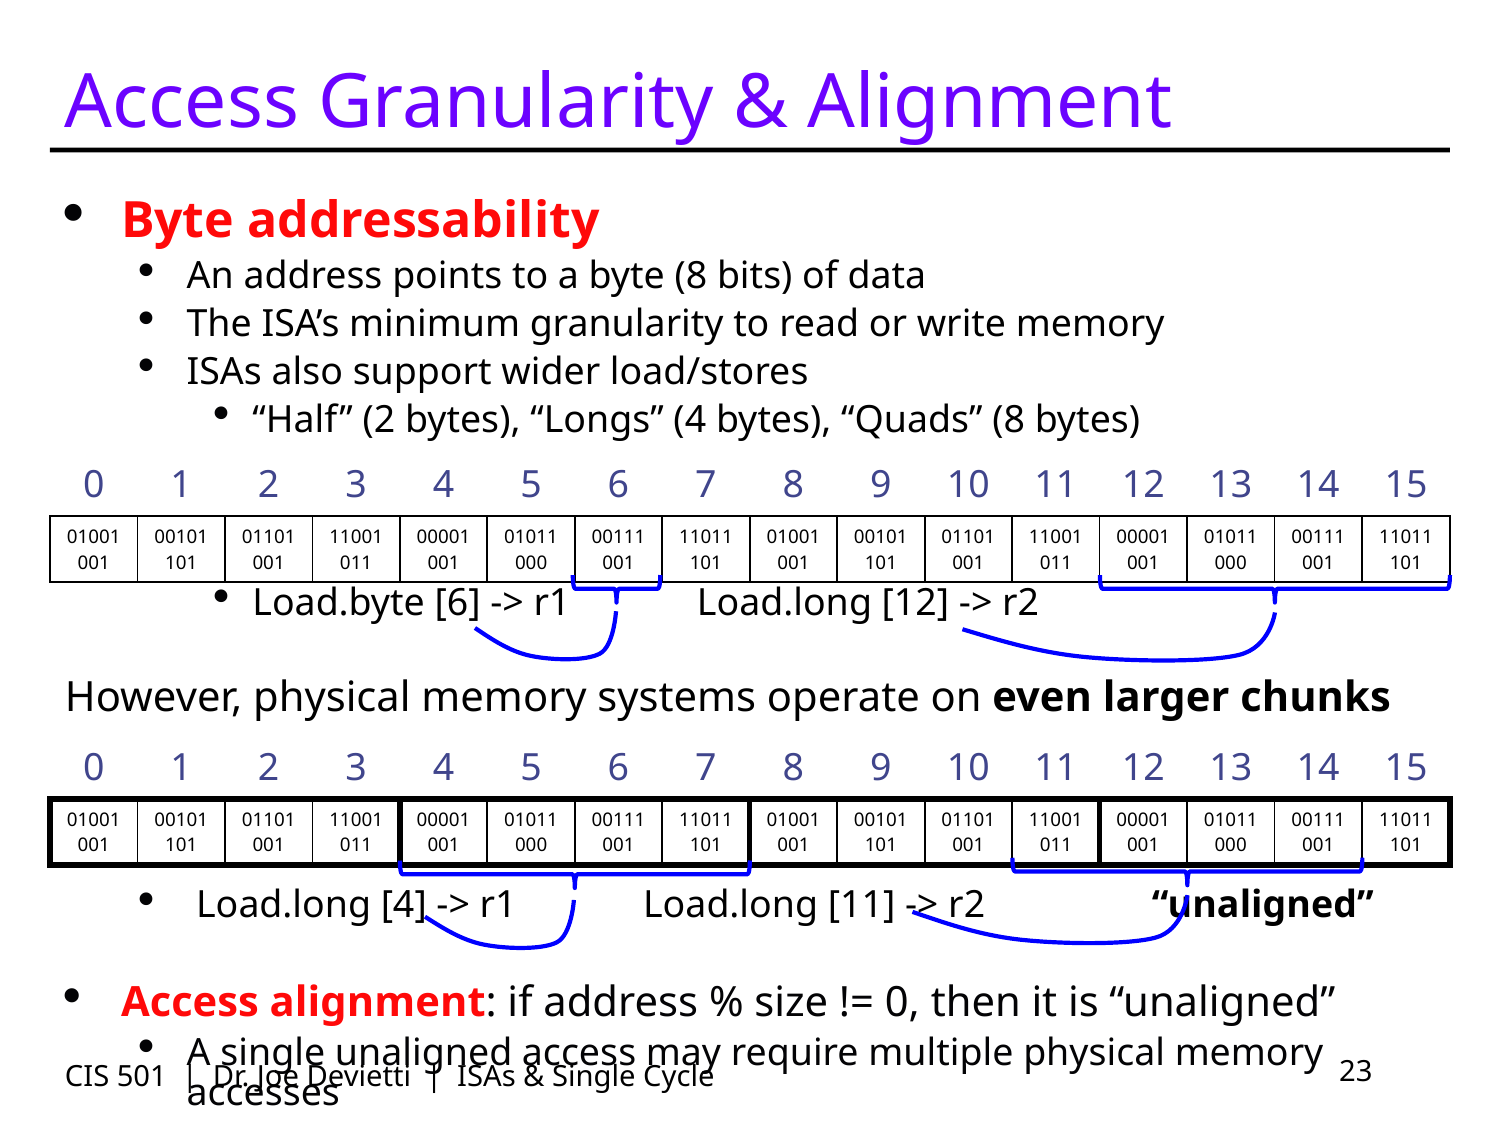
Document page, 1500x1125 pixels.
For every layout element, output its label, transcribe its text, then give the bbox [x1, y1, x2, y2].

table_cell 01001001 [53, 802, 137, 862]
table_header 12 [1100, 451, 1187, 515]
table_cell 11001011 [313, 517, 399, 581]
table_header 11 [1012, 734, 1100, 796]
text_box Access Granularity & Alignment [49, 37, 1375, 150]
table_cell 00101101 [138, 802, 224, 862]
table_cell 01011000 [1188, 802, 1274, 862]
table_header 8 [750, 451, 837, 515]
table_header 9 [837, 451, 925, 515]
table_header 15 [1362, 734, 1450, 796]
table_cell 00101101 [838, 802, 924, 862]
table_header 15 [1362, 451, 1450, 515]
table_header 3 [312, 451, 400, 515]
table_cell 00001001 [403, 802, 486, 862]
table_cell 01101001 [226, 517, 312, 581]
table_cell 01011000 [488, 802, 574, 862]
table_header 5 [487, 734, 575, 796]
table_cell 01001001 [752, 802, 836, 862]
table_cell 01001001 [751, 517, 836, 581]
table_cell 11011101 [1363, 802, 1447, 862]
table_cell 01101001 [926, 802, 1011, 862]
table_header 10 [925, 734, 1012, 796]
table_header 7 [662, 734, 750, 796]
table_header 13 [1187, 451, 1274, 515]
text_box Byte addressability An address points to a byte (8 bits) of data The ISA’s minimum granularity to read or write memory ISAs also support wider load/stores “Half” (2 bytes), “Longs” (4 bytes), “Quads” (8 bytes) Load.byte [6] -> r1 Load.long [12] -> r2 However, physical memory systems operate on even larger chunks Load.long [4] -> r1 Load.long [11] -> r2 “unaligned” Access alignment: if address % size != 0, then it is “unaligned” A single unaligned access may require multiple physical memory accesses [49, 868, 1450, 1050]
table_header 0 [50, 451, 137, 515]
table_cell 11001011 [313, 802, 397, 862]
table_header 11 [1012, 451, 1100, 515]
table_cell 11001011 [1013, 517, 1099, 581]
table_header 1 [137, 734, 225, 796]
table_header 10 [925, 451, 1012, 515]
table_cell 01101001 [926, 517, 1011, 581]
table_header 4 [400, 734, 487, 796]
table_header 5 [487, 451, 575, 515]
table_cell 00101101 [838, 517, 924, 581]
table_header 8 [750, 734, 837, 796]
table_header 0 [50, 734, 137, 796]
table_cell 00111001 [1275, 517, 1361, 581]
table_cell 00111001 [576, 802, 661, 862]
table_cell 11001011 [1013, 802, 1097, 862]
table_header 9 [837, 734, 925, 796]
table_cell 00111001 [576, 517, 661, 581]
text_box Byte addressability An address points to a byte (8 bits) of data The ISA’s minimum granularity to read or write memory ISAs also support wider load/stores “Half” (2 bytes), “Longs” (4 bytes), “Quads” (8 bytes) Load.byte [6] -> r1 Load.long [12] -> r2 However, physical memory systems operate on even larger chunks Load.long [4] -> r1 Load.long [11] -> r2 “unaligned” Access alignment: if address % size != 0, then it is “unaligned” A single unaligned access may require multiple physical memory accesses [49, 583, 1450, 796]
table_header 6 [575, 451, 662, 515]
table_header 2 [225, 734, 312, 796]
table_cell 11011101 [663, 517, 749, 581]
table_cell 01101001 [226, 802, 312, 862]
table_header 3 [312, 734, 400, 796]
table_cell 00001001 [401, 517, 486, 581]
table_cell 01011000 [1188, 517, 1274, 581]
table_header 1 [137, 451, 225, 515]
table_cell 11011101 [1363, 517, 1449, 581]
table_cell 00001001 [1100, 517, 1186, 581]
text_box <number> [1074, 1050, 1388, 1100]
table_cell 00101101 [138, 517, 224, 581]
text_box CIS 501 | Dr. Joe Devietti | ISAs & Single Cycle [49, 1049, 988, 1100]
table_header 13 [1187, 734, 1274, 796]
table_header 12 [1100, 734, 1187, 796]
text_box Byte addressability An address points to a byte (8 bits) of data The ISA’s minimum granularity to read or write memory ISAs also support wider load/stores “Half” (2 bytes), “Longs” (4 bytes), “Quads” (8 bytes) Load.byte [6] -> r1 Load.long [12] -> r2 However, physical memory systems operate on even larger chunks Load.long [4] -> r1 Load.long [11] -> r2 “unaligned” Access alignment: if address % size != 0, then it is “unaligned” A single unaligned access may require multiple physical memory accesses [49, 187, 1450, 515]
table_header 14 [1274, 451, 1362, 515]
table_cell 00001001 [1102, 802, 1186, 862]
table_cell 11011101 [663, 802, 747, 862]
table_header 14 [1274, 734, 1362, 796]
table_header 2 [225, 451, 312, 515]
table_cell 00111001 [1275, 802, 1361, 862]
table_cell 01011000 [488, 517, 574, 581]
table_header 7 [662, 451, 750, 515]
table_header 6 [575, 734, 662, 796]
table_cell 01001001 [51, 517, 137, 581]
table_header 4 [400, 451, 487, 515]
